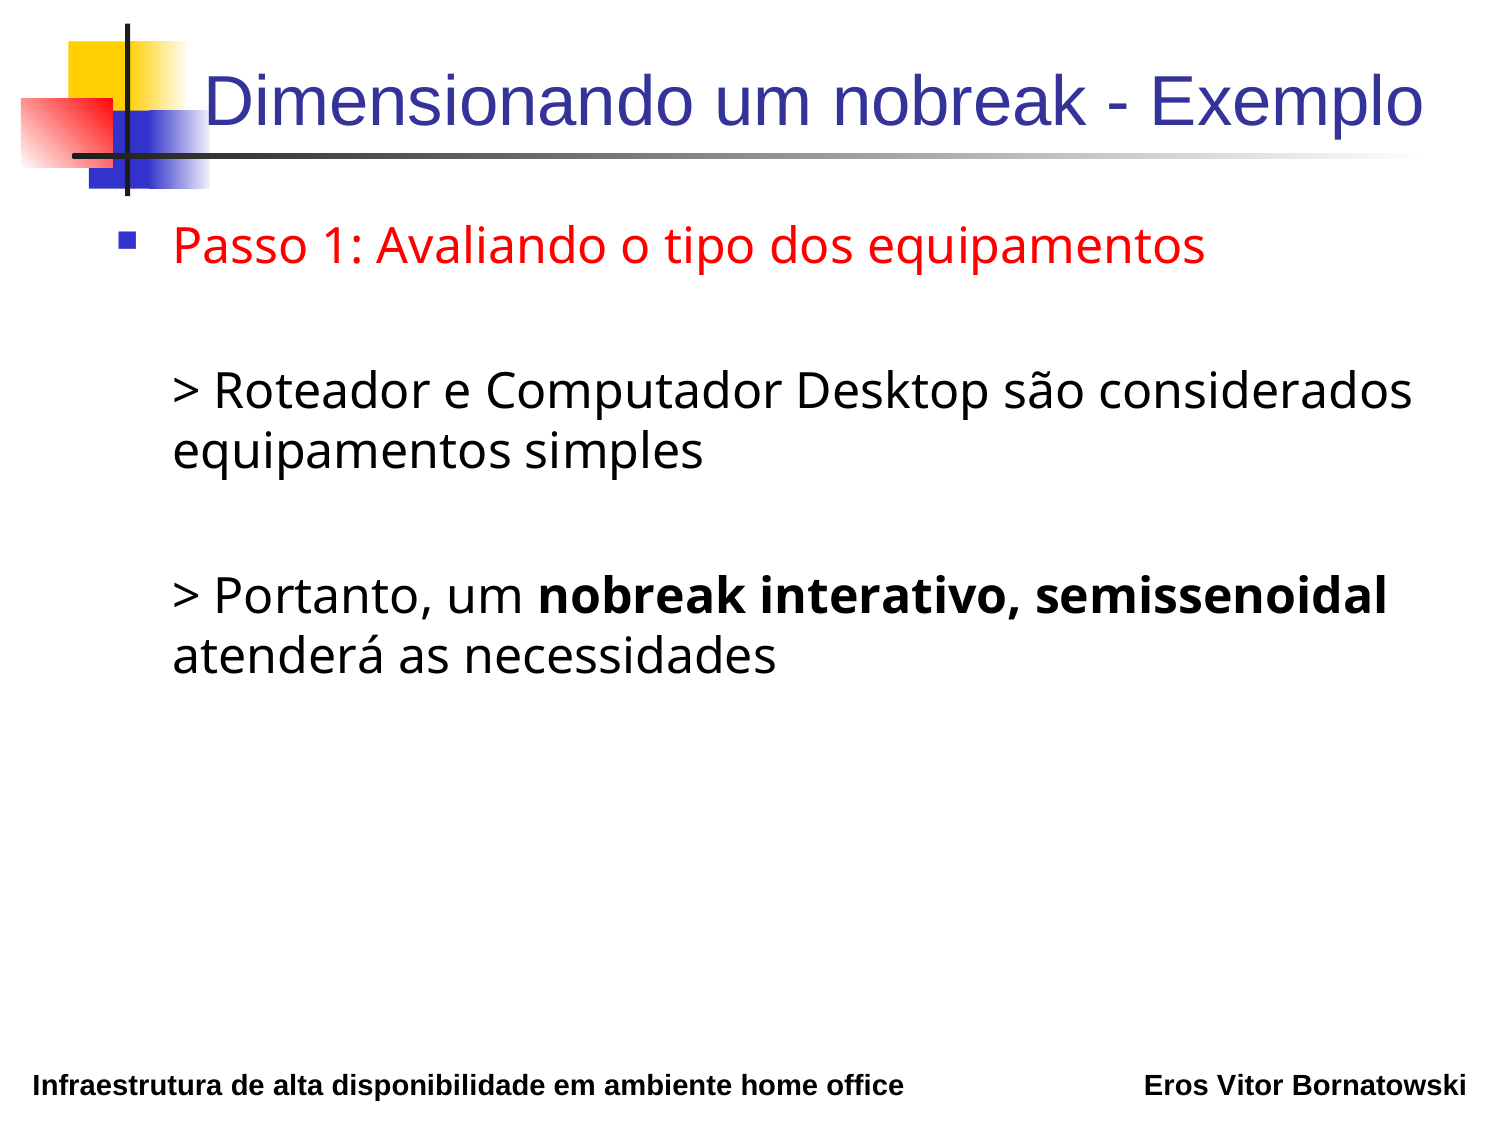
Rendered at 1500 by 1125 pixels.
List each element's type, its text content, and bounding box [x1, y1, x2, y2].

list Passo 1: Avaliando o tipo dos equipamentos > Roteador e Computador Desktop são considerados equipamentos simples > Portanto, um nobreak interativo, semissenoidal atenderá as necessidades [100, 206, 1447, 1024]
title Dimensionando um nobreak - Exemplo [188, 46, 1468, 149]
